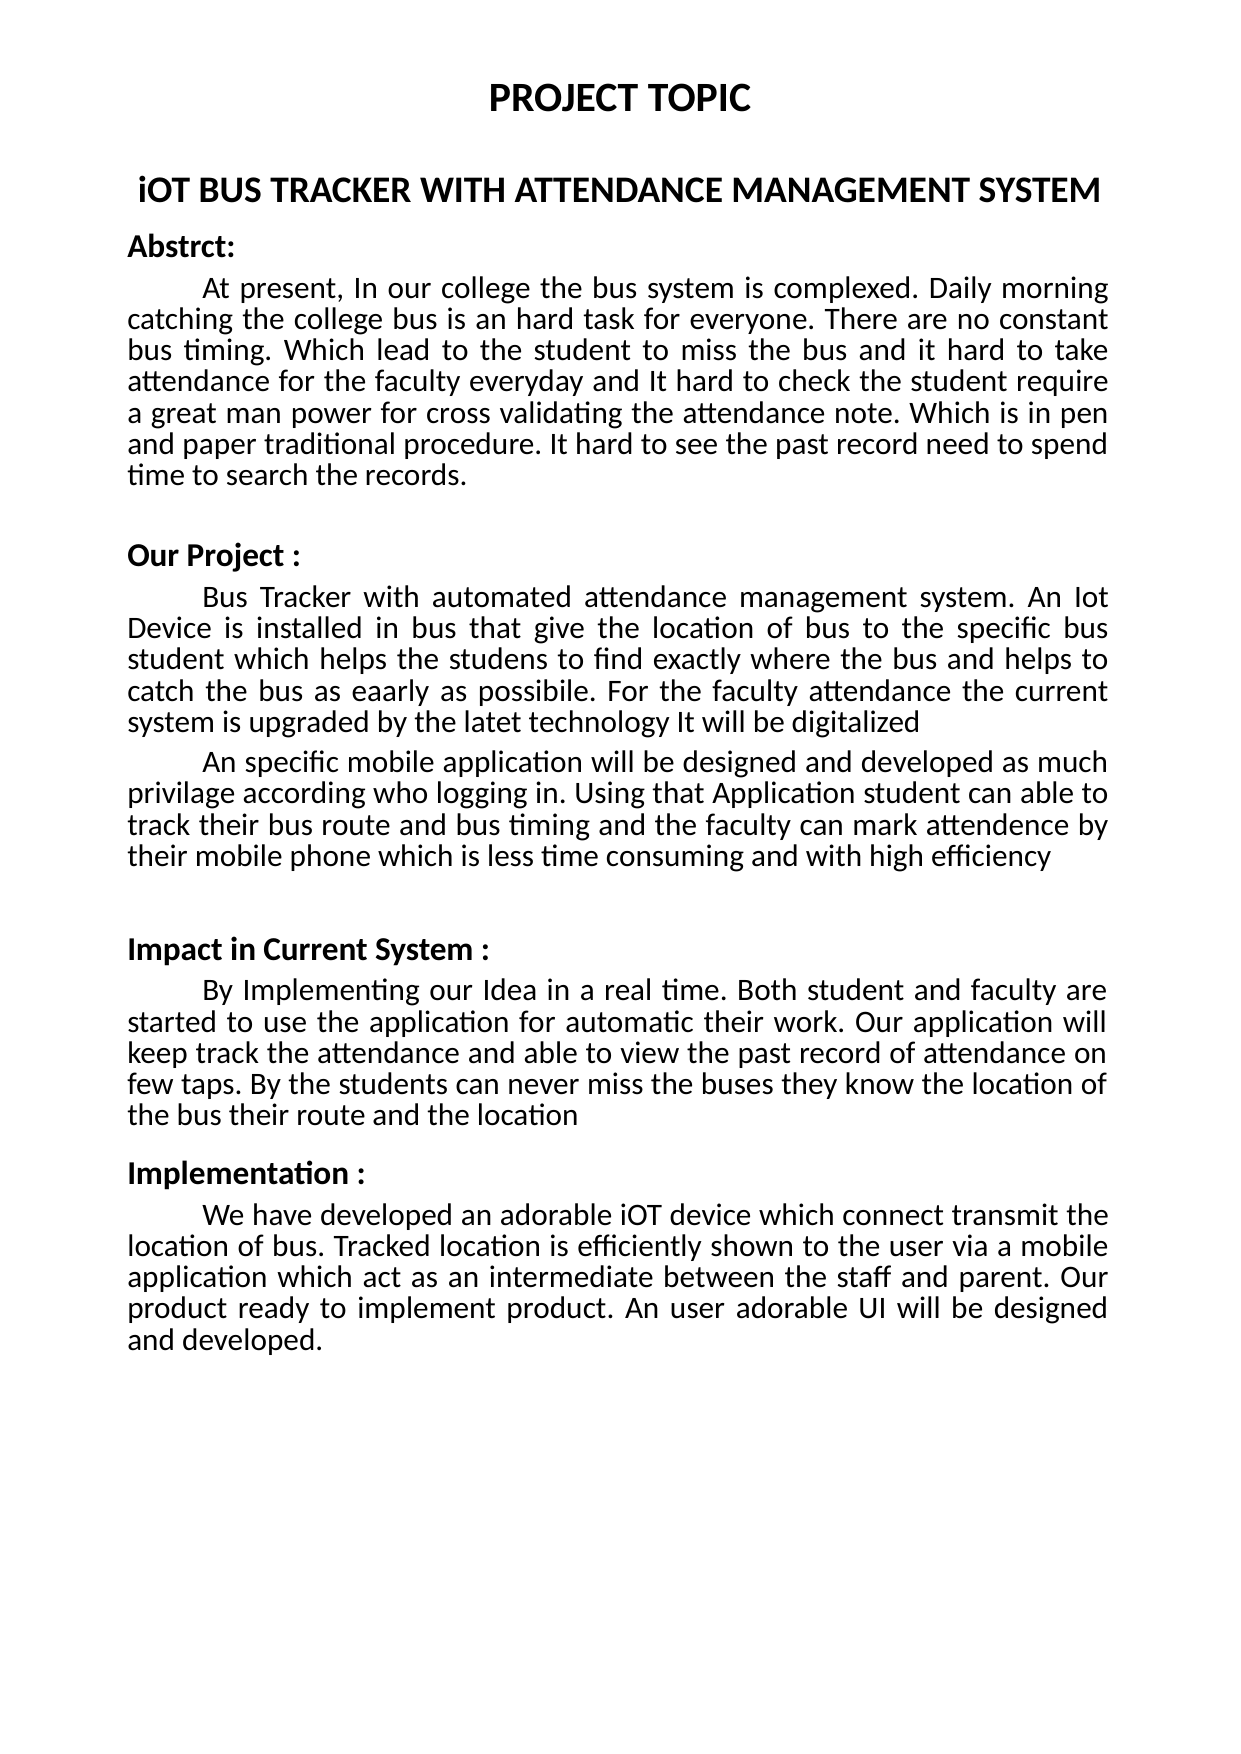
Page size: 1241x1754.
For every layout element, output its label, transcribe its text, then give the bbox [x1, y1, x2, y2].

text_box Our Project : Bus Tracker with automated attendance management system. An Iot Device is installed in bus that give the location of bus to the specific bus student which helps the studens to find exactly where the bus and helps to catch the bus as eaarly as possibile. For the faculty attendance the current system is upgraded by the latet technology It will be digitalized An specific mobile application will be designed and developed as much privilage according who logging in. Using that Application student can able to track their bus route and bus timing and the faculty can mark attendence by their mobile phone which is less time consuming and with high efficiency [112, 534, 1126, 882]
text_box Impact in Current System : By Implementing our Idea in a real time. Both student and faculty are started to use the application for automatic their work. Our application will keep track the attendance and able to view the past record of attendance on few taps. By the students can never miss the buses they know the location of the bus their route and the location [112, 927, 1126, 1142]
text_box Abstrct: At present, In our college the bus system is complexed. Daily morning catching the college bus is an hard task for everyone. There are no constant bus timing. Which lead to the student to miss the bus and it hard to take attendance for the faculty everyday and It hard to check the student require a great man power for cross validating the attendance note. Which is in pen and paper traditional procedure. It hard to see the past record need to spend time to search the records. [112, 225, 1126, 501]
text_box Implementation : We have developed an adorable iOT device which connect transmit the location of bus. Tracked location is efficiently shown to the user via a mobile application which act as an intermediate between the staff and parent. Our product ready to implement product. An user adorable UI will be designed and developed. [112, 1152, 1126, 1366]
title PROJECT TOPIC iOT BUS TRACKER WITH ATTENDANCE MANAGEMENT SYSTEM [61, 80, 1179, 199]
